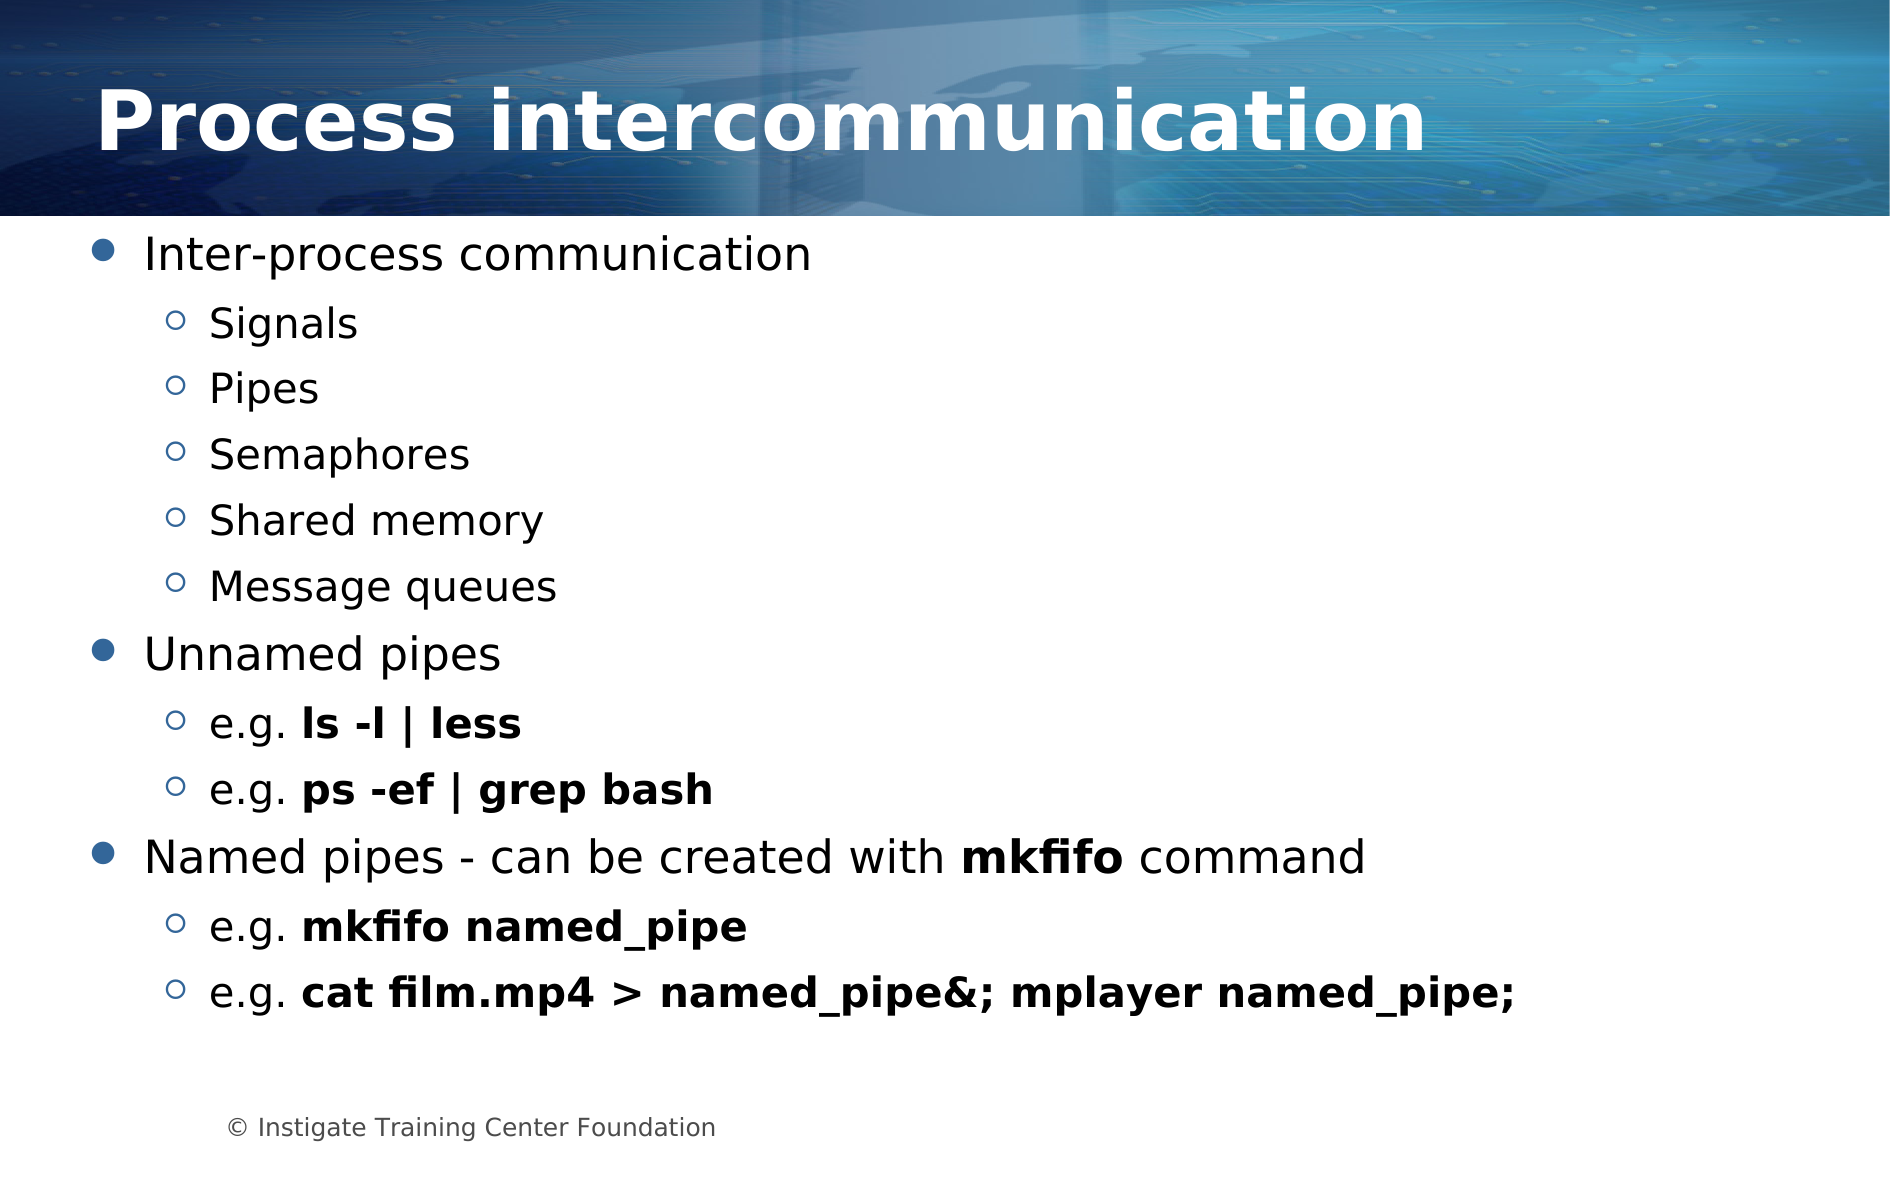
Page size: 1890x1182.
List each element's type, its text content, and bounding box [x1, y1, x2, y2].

list Inter-process communication Signals Pipes Semaphores Shared memory Message queues Unnamed pipes e.g. ls -l | less e.g. ps -ef | grep bash Named pipes - can be created with mkfifo command e.g. mkfifo named_pipe e.g. cat film.mp4 > named_pipe&; mplayer named_pipe; [88, 228, 1788, 1023]
picture [0, 0, 1890, 216]
title Process intercommunication [94, 47, 1793, 217]
